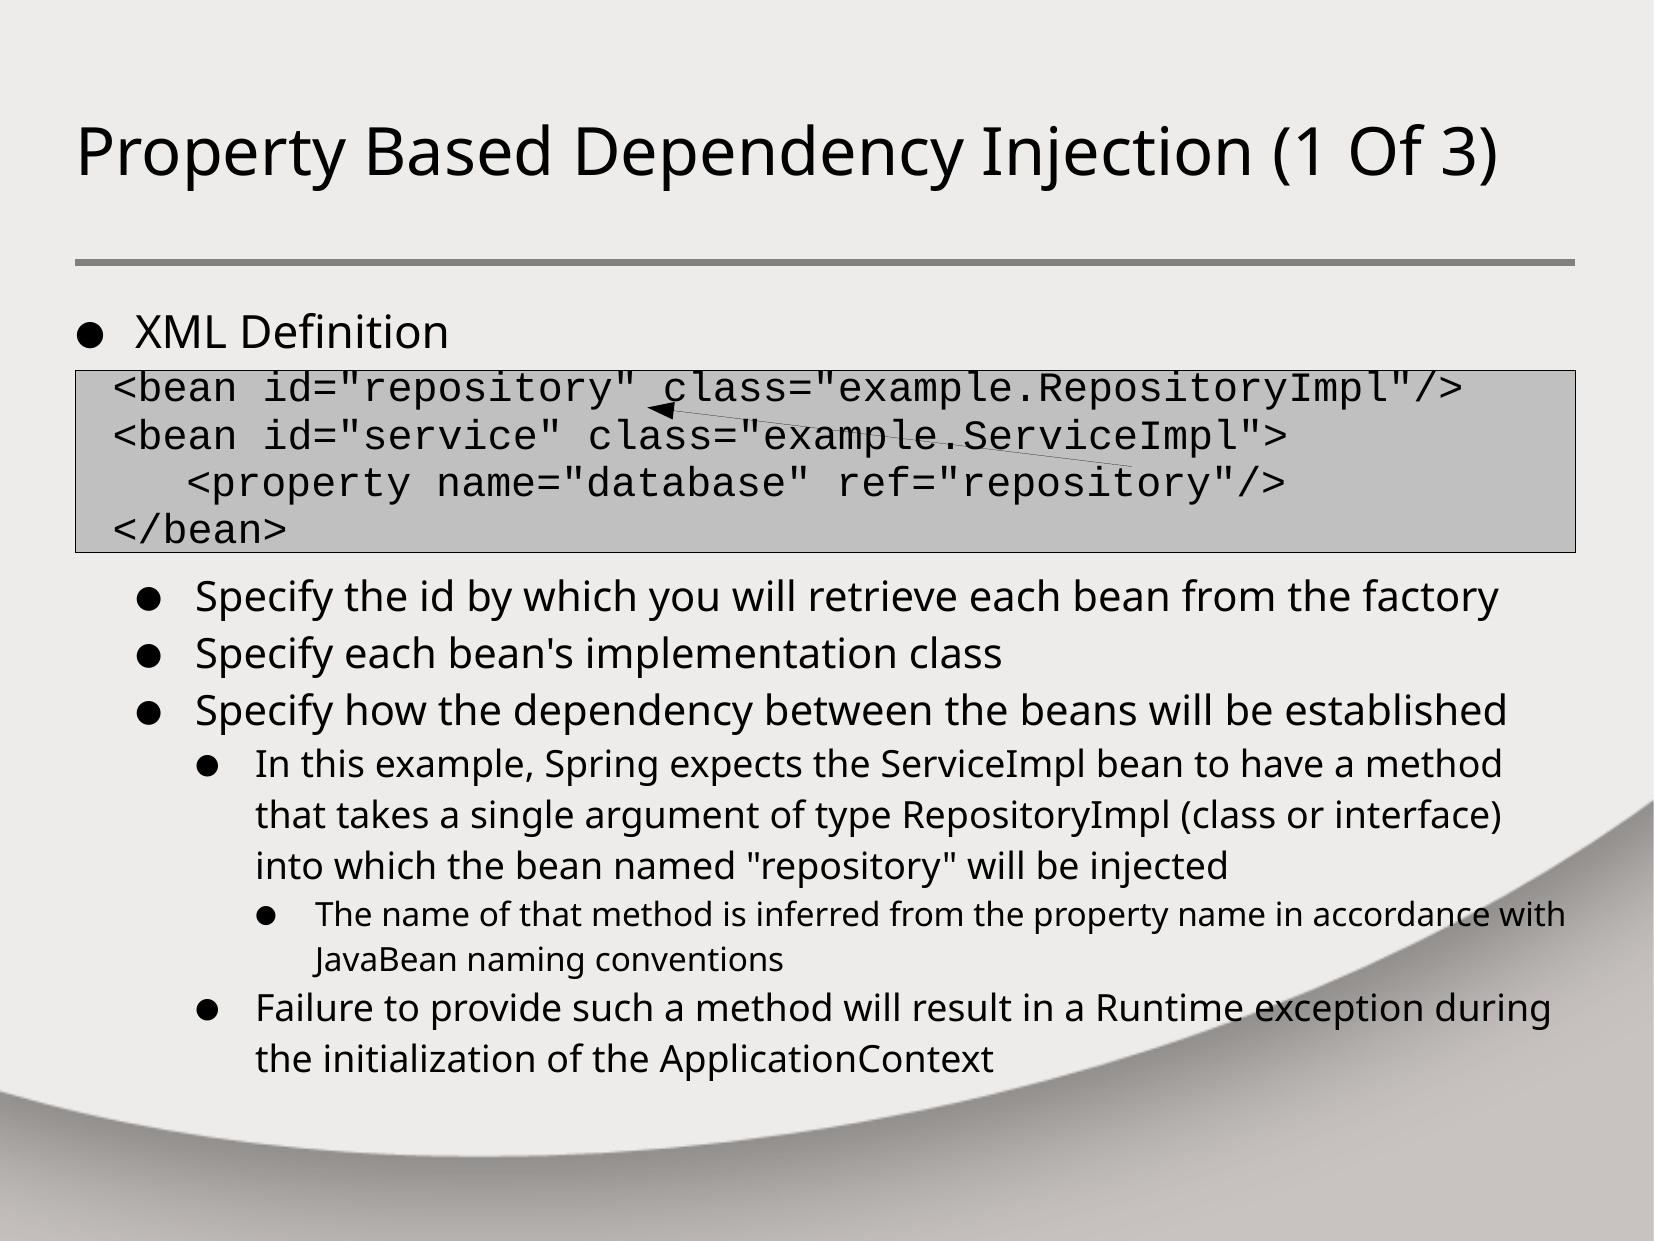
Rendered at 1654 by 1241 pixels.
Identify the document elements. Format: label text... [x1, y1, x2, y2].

picture [0, 0, 1654, 1241]
text_box <bean id="repository" class="example.RepositoryImpl"/> <bean id="service" class="example.ServiceImpl"> <property name="database" ref="repository"/> </bean> [75, 370, 1576, 553]
list XML Definition Specify the id by which you will retrieve each bean from the factory Specify each bean's implementation class Specify how the dependency between the beans will be established In this example, Spring expects the ServiceImpl bean to have a method that takes a single argument of type RepositoryImpl (class or interface) into which the bean named "repository" will be injected The name of that method is inferred from the property name in accordance with JavaBean naming conventions Failure to provide such a method will result in a Runtime exception during the initialization of the ApplicationContext [75, 300, 1576, 370]
list XML Definition Specify the id by which you will retrieve each bean from the factory Specify each bean's implementation class Specify how the dependency between the beans will be established In this example, Spring expects the ServiceImpl bean to have a method that takes a single argument of type RepositoryImpl (class or interface) into which the bean named "repository" will be injected The name of that method is inferred from the property name in accordance with JavaBean naming conventions Failure to provide such a method will result in a Runtime exception during the initialization of the ApplicationContext [75, 553, 1576, 1163]
title Property Based Dependency Injection (1 Of 3) [75, 75, 1576, 226]
